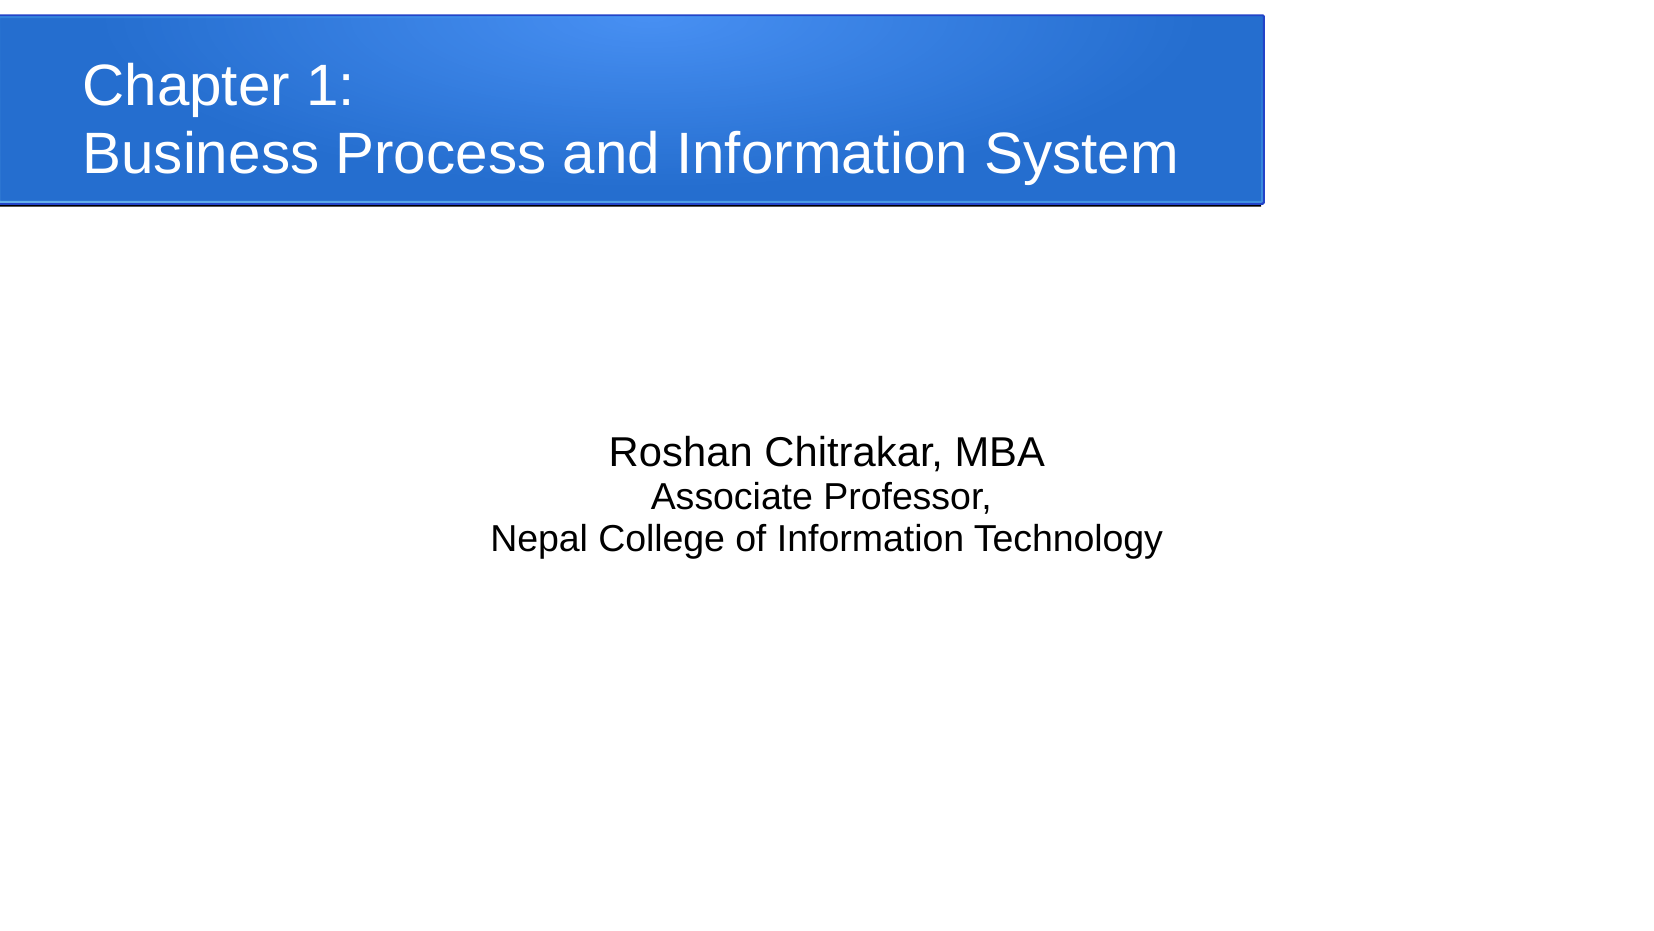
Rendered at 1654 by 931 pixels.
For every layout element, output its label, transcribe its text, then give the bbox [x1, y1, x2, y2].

title Chapter 1: Business Process and Information System [82, 35, 1235, 189]
subtitle Roshan Chitrakar, MBA Associate Professor, Nepal College of Information Technology [82, 224, 1571, 764]
